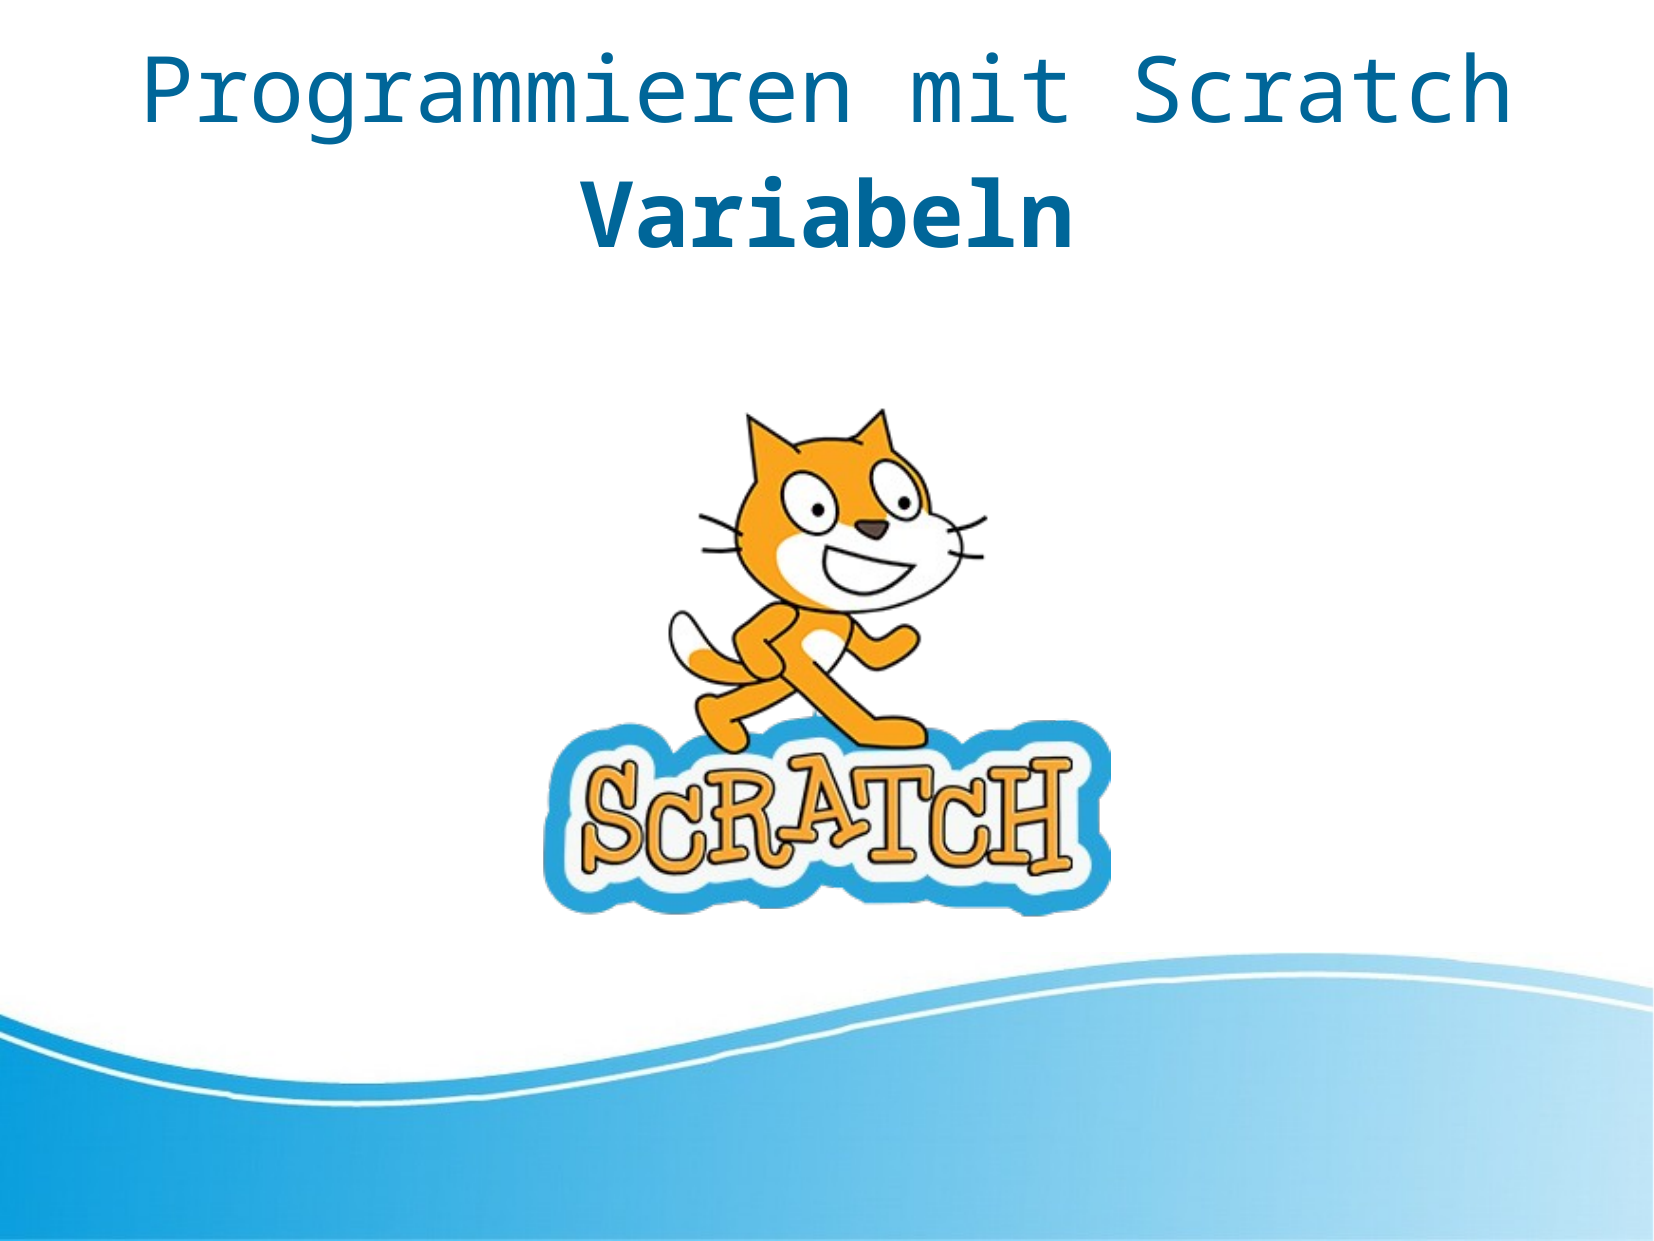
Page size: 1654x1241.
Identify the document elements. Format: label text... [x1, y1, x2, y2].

picture [0, 952, 1654, 1241]
title Programmieren mit Scratch Variabeln [82, 29, 1571, 520]
picture [542, 520, 1111, 947]
